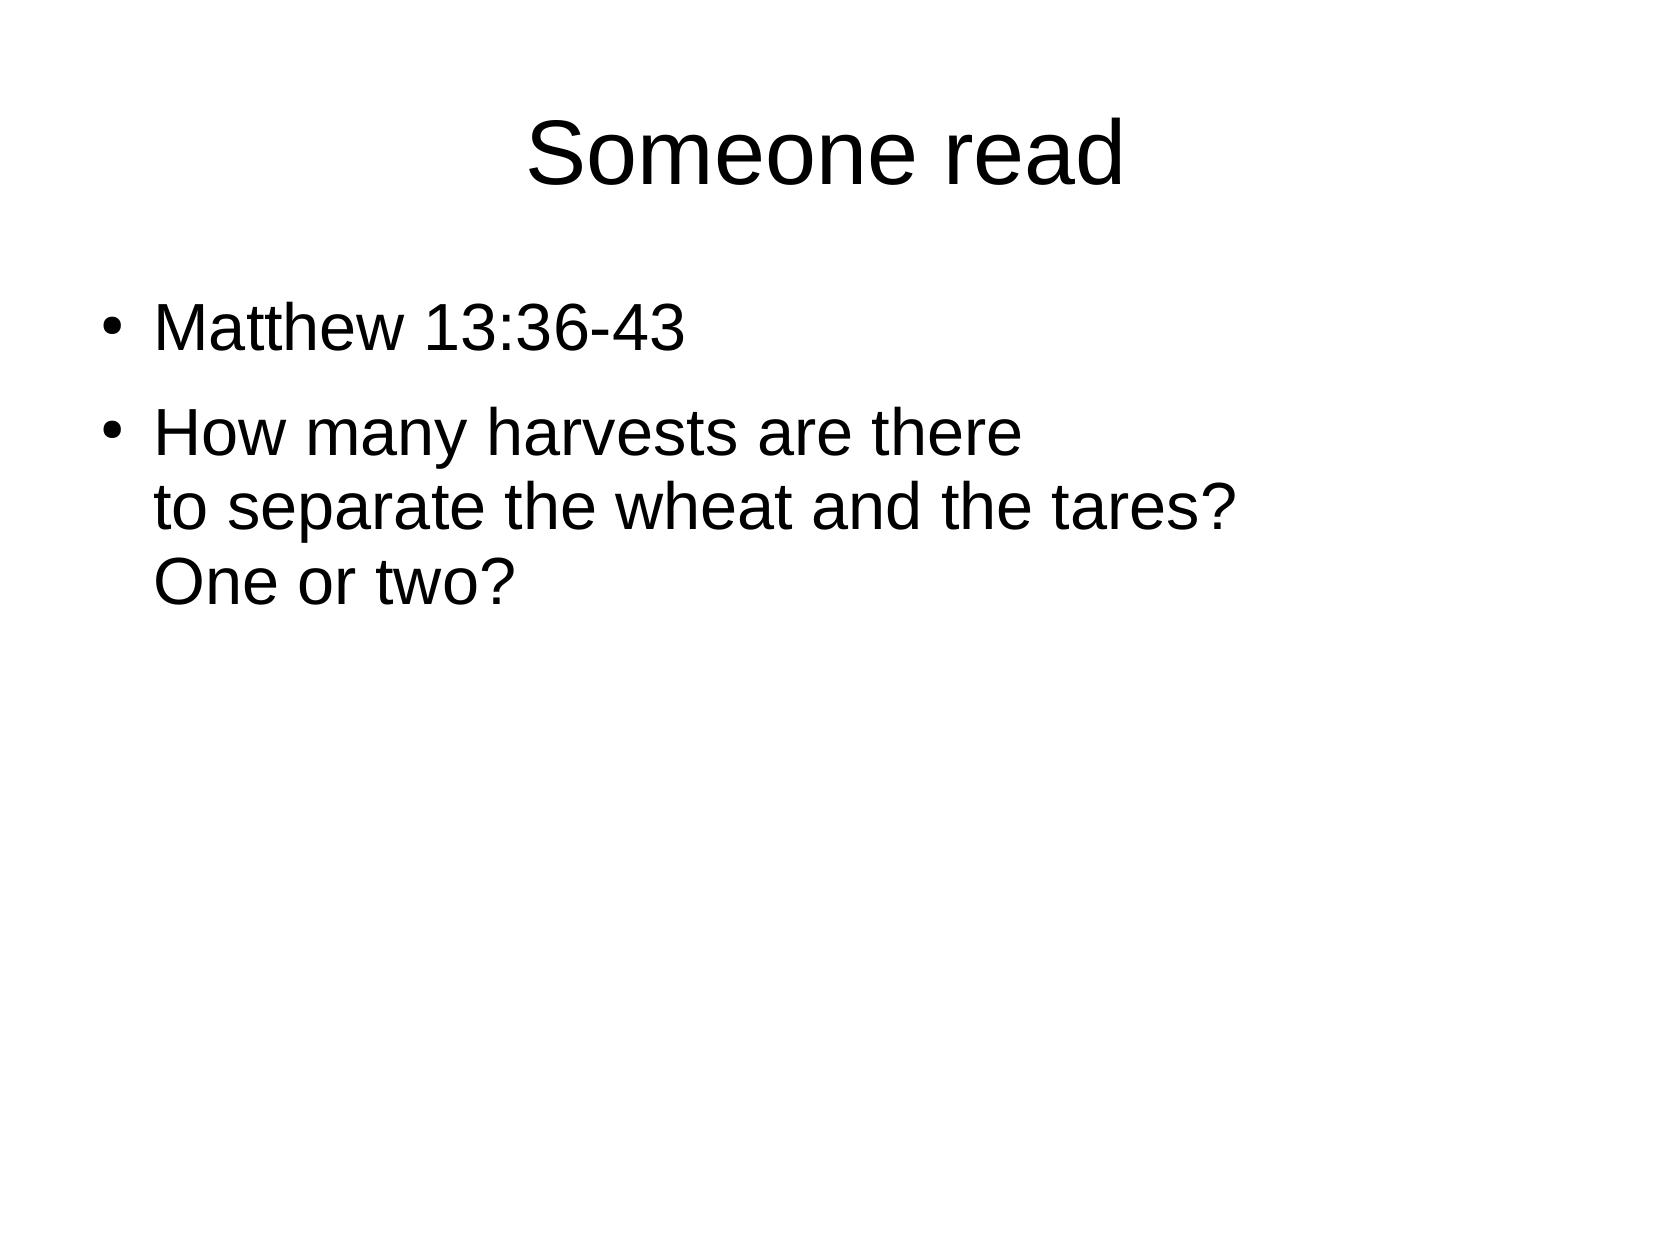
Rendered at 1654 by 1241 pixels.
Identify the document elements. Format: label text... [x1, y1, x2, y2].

title Someone read [82, 49, 1571, 257]
list Matthew 13:36-43 How many harvests are there to separate the wheat and the tares? One or two? [82, 290, 1571, 1109]
